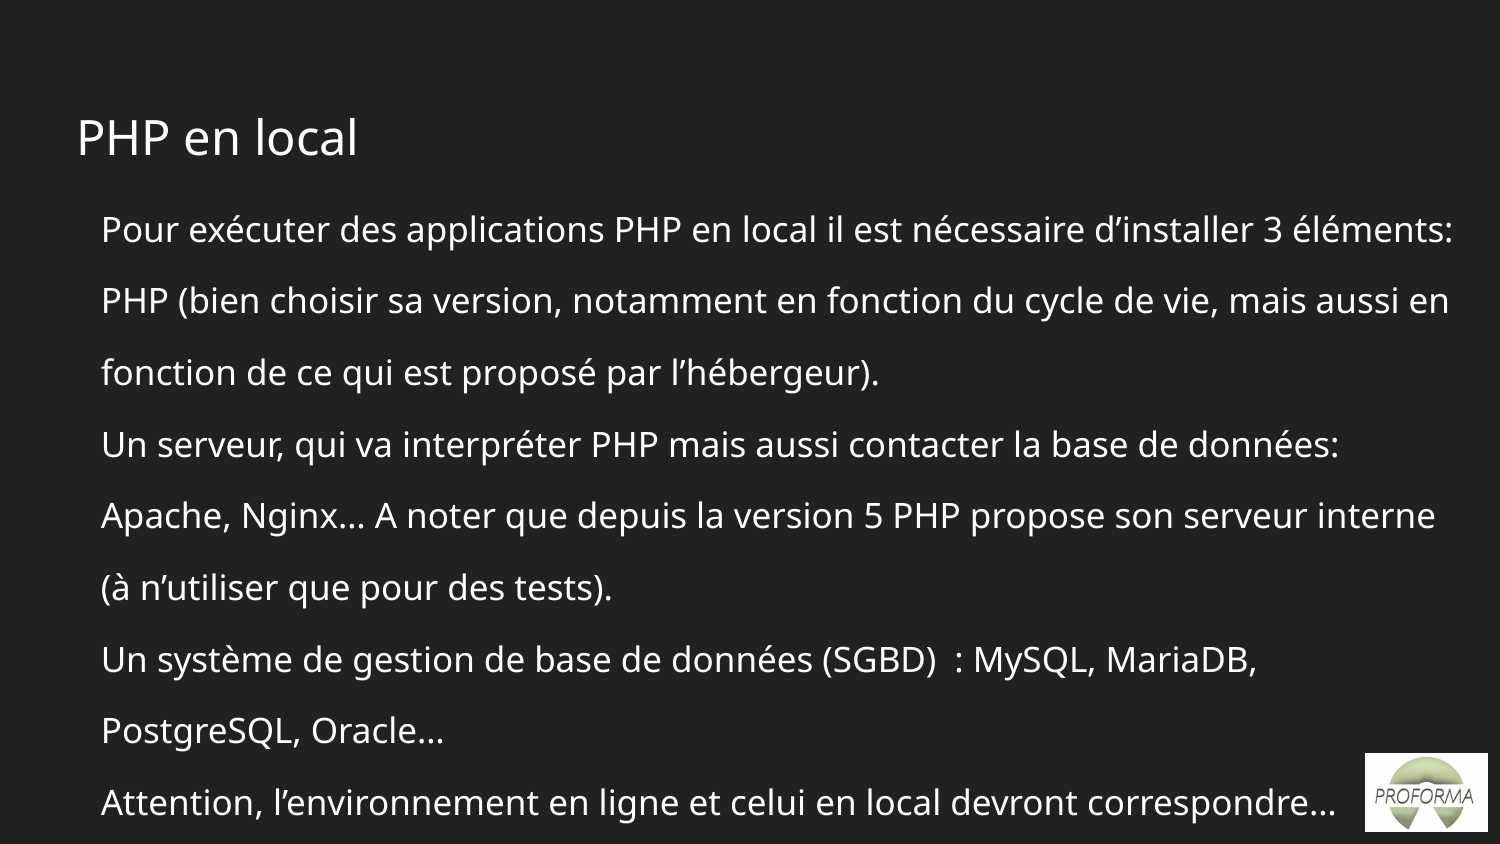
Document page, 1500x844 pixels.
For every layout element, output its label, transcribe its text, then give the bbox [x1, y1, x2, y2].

title Pour exécuter des applications PHP en local il est nécessaire d’installer 3 éléments: PHP (bien choisir sa version, notamment en fonction du cycle de vie, mais aussi en fonction de ce qui est proposé par l’hébergeur). Un serveur, qui va interpréter PHP mais aussi contacter la base de données: Apache, Nginx… A noter que depuis la version 5 PHP propose son serveur interne (à n’utiliser que pour des tests). Un système de gestion de base de données (SGBD) : MySQL, MariaDB, PostgreSQL, Oracle… Attention, l’environnement en ligne et celui en local devront correspondre… [22, 156, 1478, 841]
picture [1478, 753, 1488, 832]
title PHP en local [61, 88, 1306, 156]
